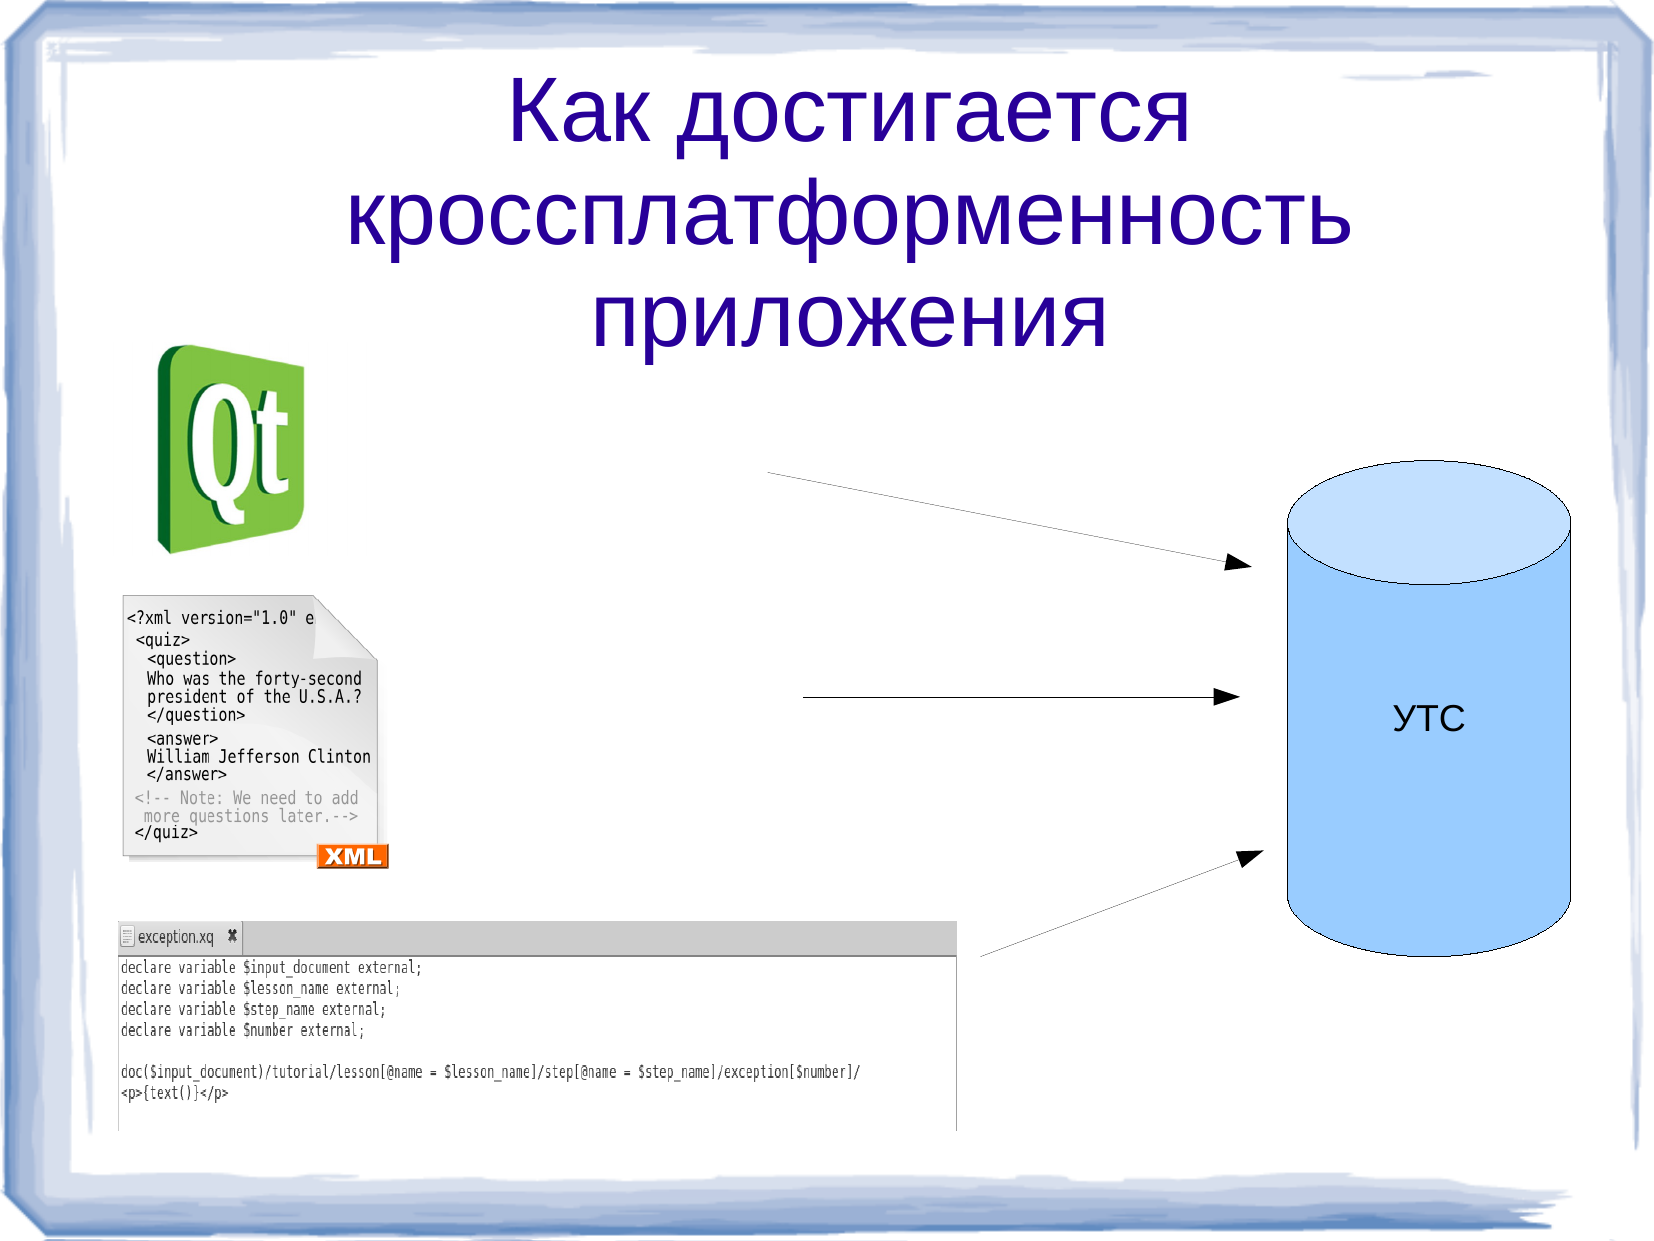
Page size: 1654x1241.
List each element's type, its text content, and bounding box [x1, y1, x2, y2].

title Как достигается кроссплатформенность приложения [106, 58, 1595, 367]
text_box УТС [1287, 529, 1571, 957]
picture [0, 0, 1654, 1241]
